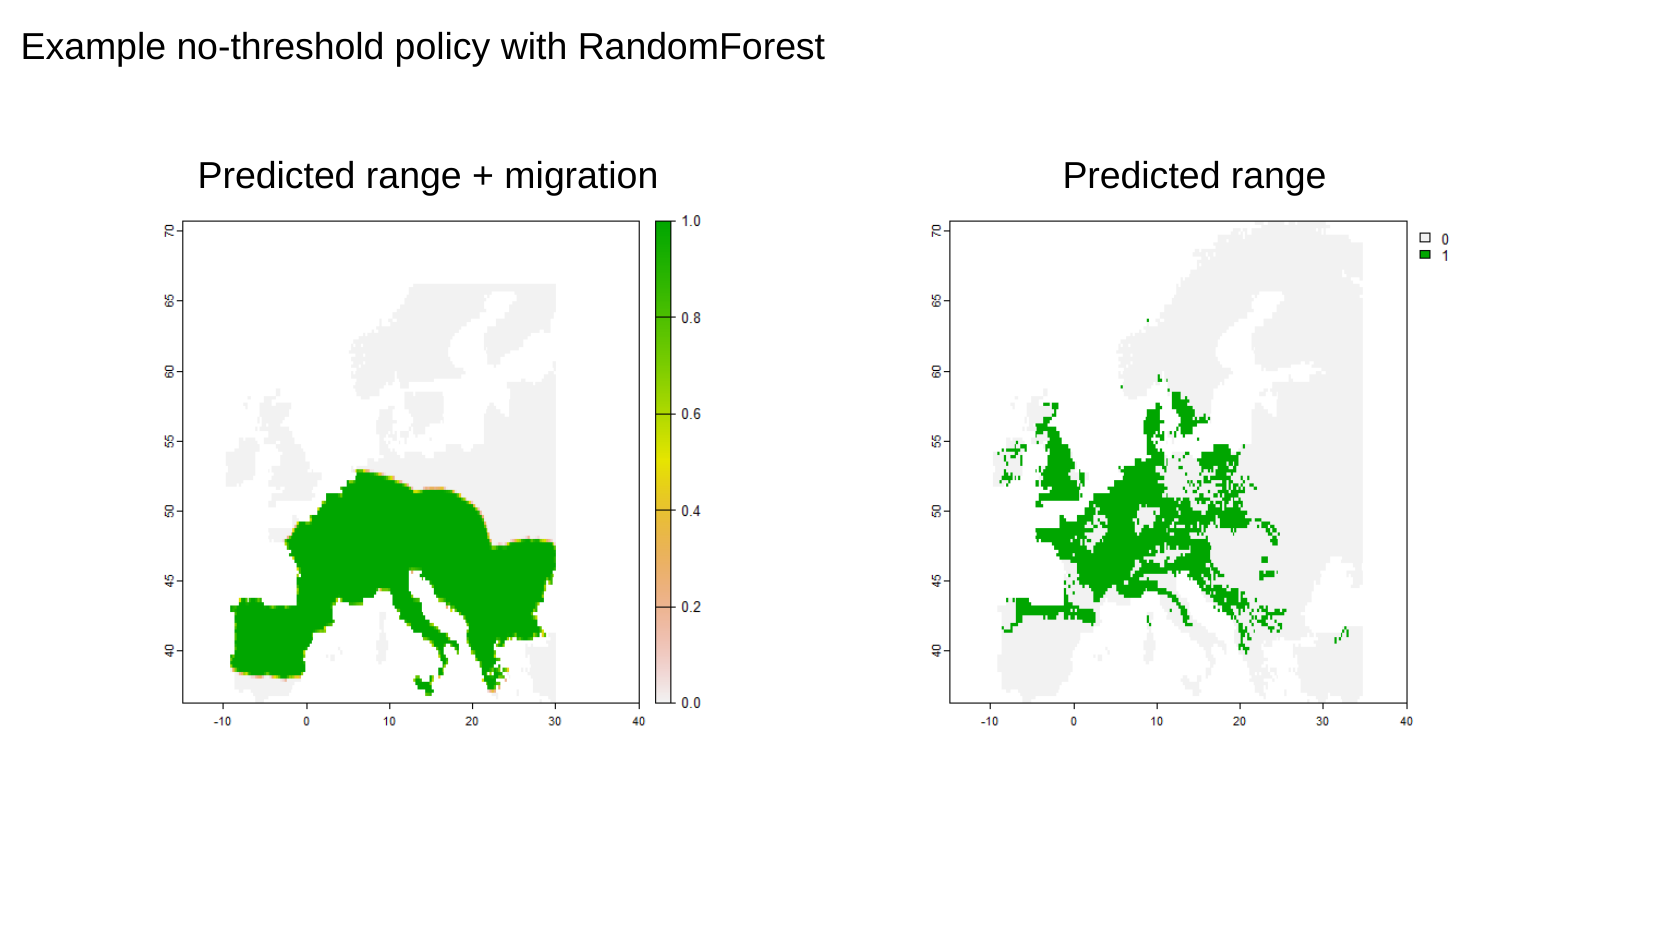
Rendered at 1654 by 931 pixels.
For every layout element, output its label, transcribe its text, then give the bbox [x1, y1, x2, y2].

picture [118, 177, 788, 768]
text_box Predicted range [1009, 147, 1379, 207]
text_box Predicted range + migration [177, 147, 680, 207]
text_box Example no-threshold policy with RandomForest [5, 17, 951, 77]
picture [885, 177, 1556, 768]
